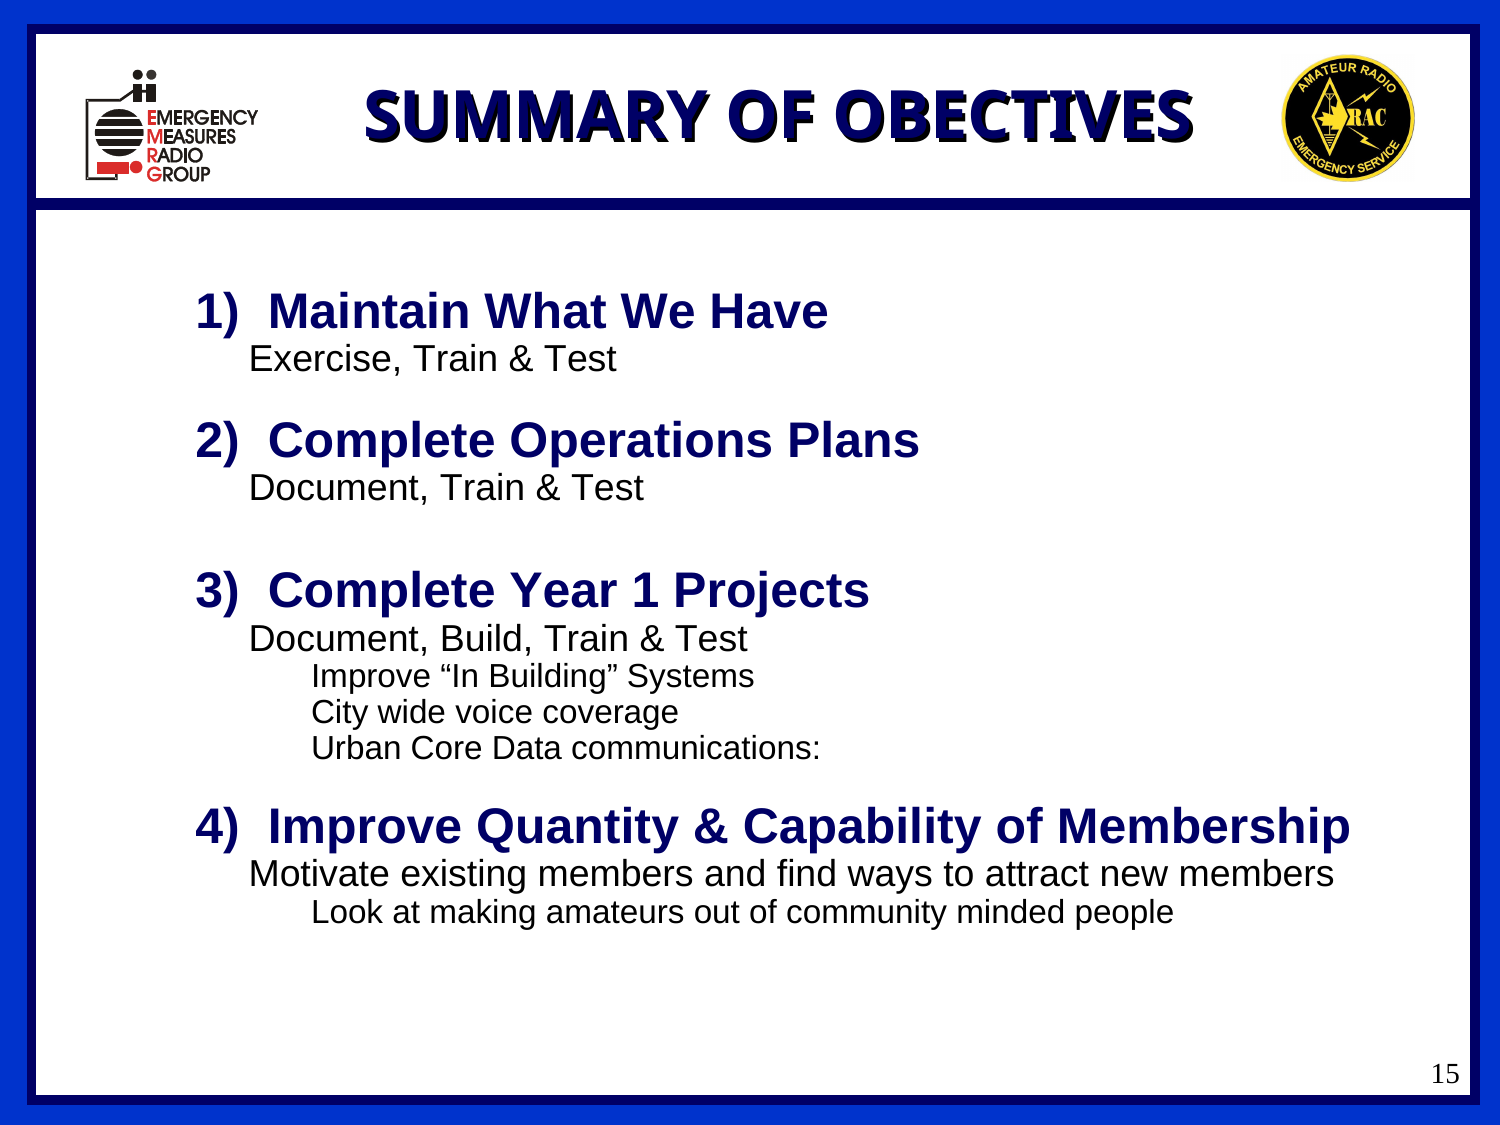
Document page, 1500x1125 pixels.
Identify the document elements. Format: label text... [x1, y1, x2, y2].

text_box SUMMARY OF OBECTIVES [279, 64, 1278, 160]
picture [1281, 54, 1415, 182]
text_box 3) Complete Year 1 Projects Document, Build, Train & Test Improve “In Building” Systems City wide voice coverage Urban Core Data communications: [180, 557, 1388, 775]
text_box 2) Complete Operations Plans Document, Train & Test [180, 406, 1388, 517]
text_box 1) Maintain What We Have Exercise, Train & Test [180, 277, 1388, 388]
text_box 4) Improve Quantity & Capability of Membership Motivate existing members and find ways to attract new members Look at making amateurs out of community minded people [180, 792, 1388, 939]
